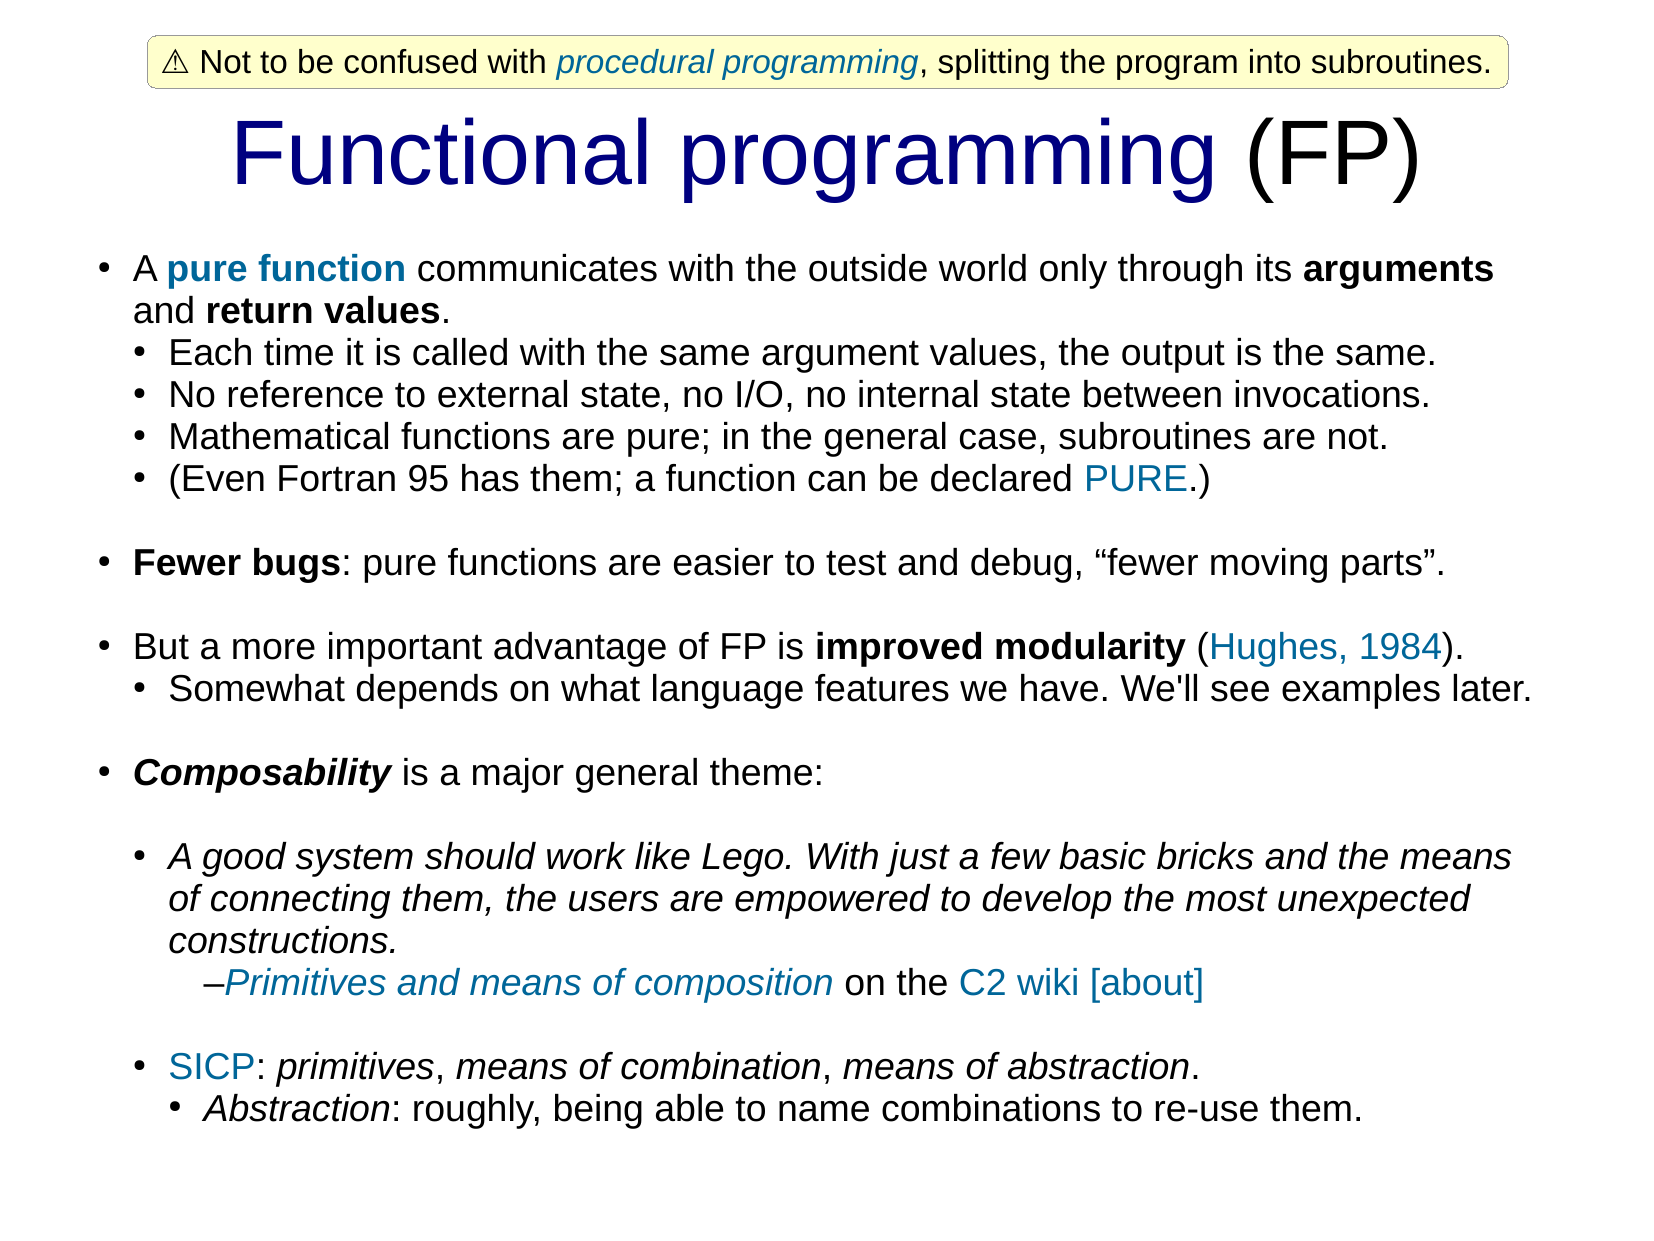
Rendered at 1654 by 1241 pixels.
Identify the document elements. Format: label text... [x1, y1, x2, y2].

text_box ⚠ Not to be confused with procedural programming, splitting the program into subroutines. [145, 35, 1509, 89]
text_box A pure function communicates with the outside world only through its arguments and return values. Each time it is called with the same argument values, the output is the same. No reference to external state, no I/O, no internal state between invocations. Mathematical functions are pure; in the general case, subroutines are not. (Even Fortran 95 has them; a function can be declared PURE.) Fewer bugs: pure functions are easier to test and debug, “fewer moving parts”. But a more important advantage of FP is improved modularity (Hughes, 1984). Somewhat depends on what language features we have. We'll see examples later. Composability is a major general theme: A good system should work like Lego. With just a few basic bricks and the means of connecting them, the users are empowered to develop the most unexpected constructions. –Primitives and means of composition on the C2 wiki [about] SICP: primitives, means of combination, means of abstraction. Abstraction: roughly, being able to name combinations to re-use them. [82, 240, 1561, 1179]
title Functional programming (FP) [82, 49, 1571, 257]
